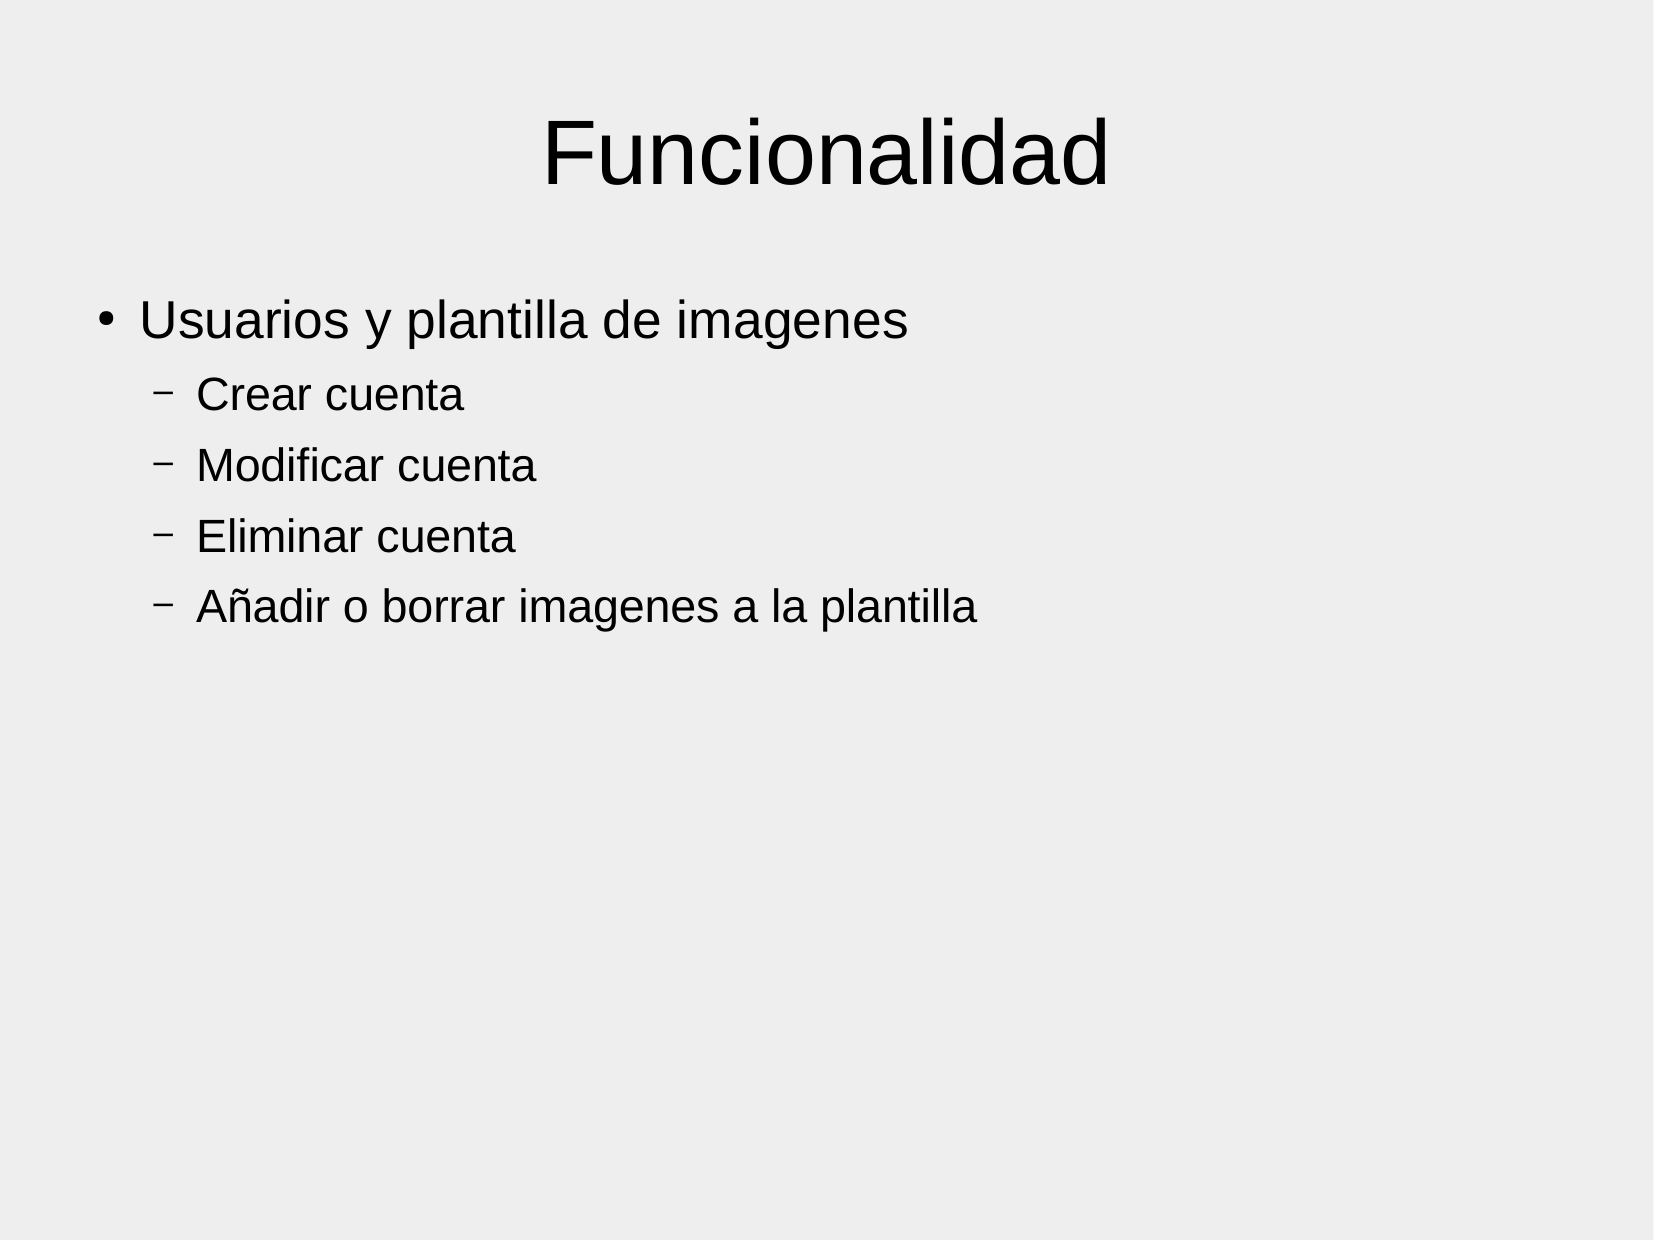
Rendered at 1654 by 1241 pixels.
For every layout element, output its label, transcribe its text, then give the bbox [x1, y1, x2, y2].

title Funcionalidad [82, 49, 1571, 257]
list Usuarios y plantilla de imagenes Crear cuenta Modificar cuenta Eliminar cuenta Añadir o borrar imagenes a la plantilla [82, 290, 1571, 634]
